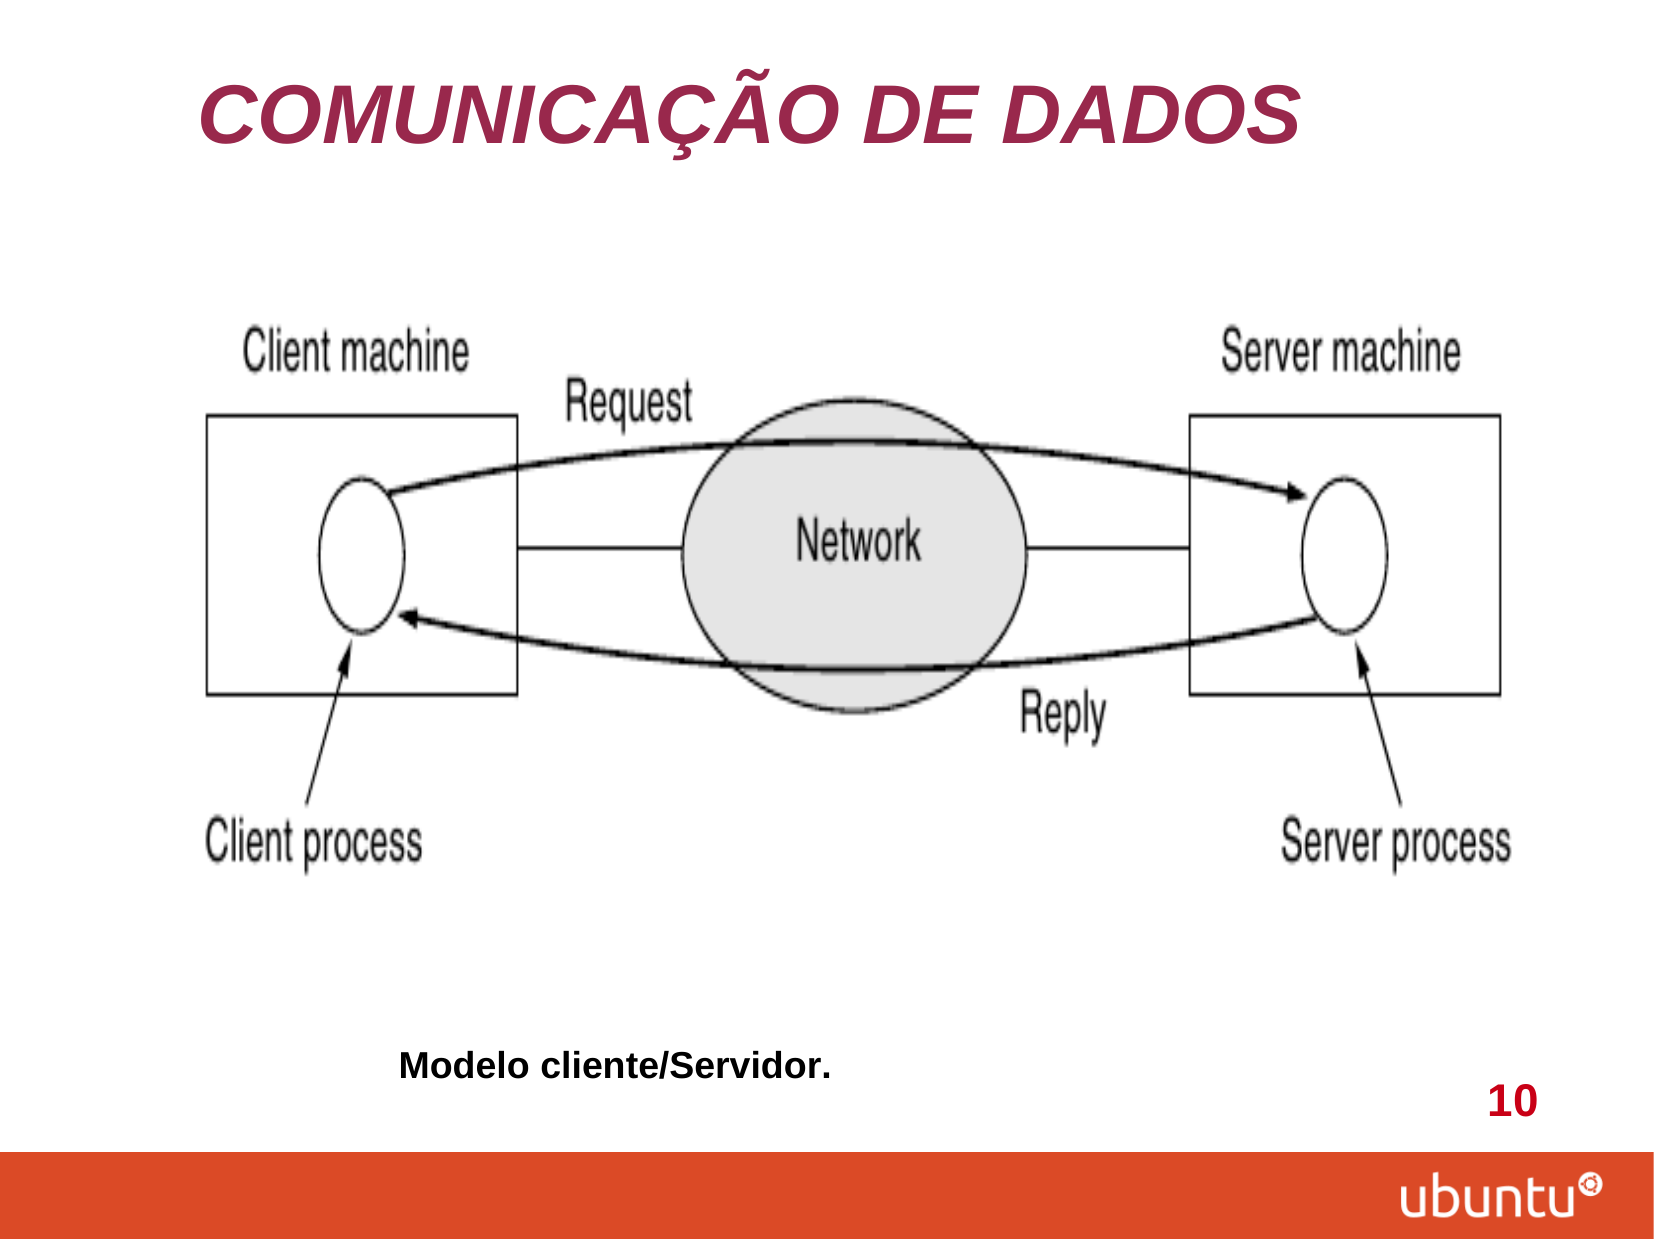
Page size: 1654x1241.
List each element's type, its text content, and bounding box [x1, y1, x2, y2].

picture [147, 265, 1565, 916]
text_box Modelo cliente/Servidor. [383, 1033, 1300, 1094]
text_box <number> [1473, 1063, 1654, 1134]
title COMUNICAÇÃO DE DADOS [5, 7, 1495, 200]
picture [0, 1152, 1654, 1239]
